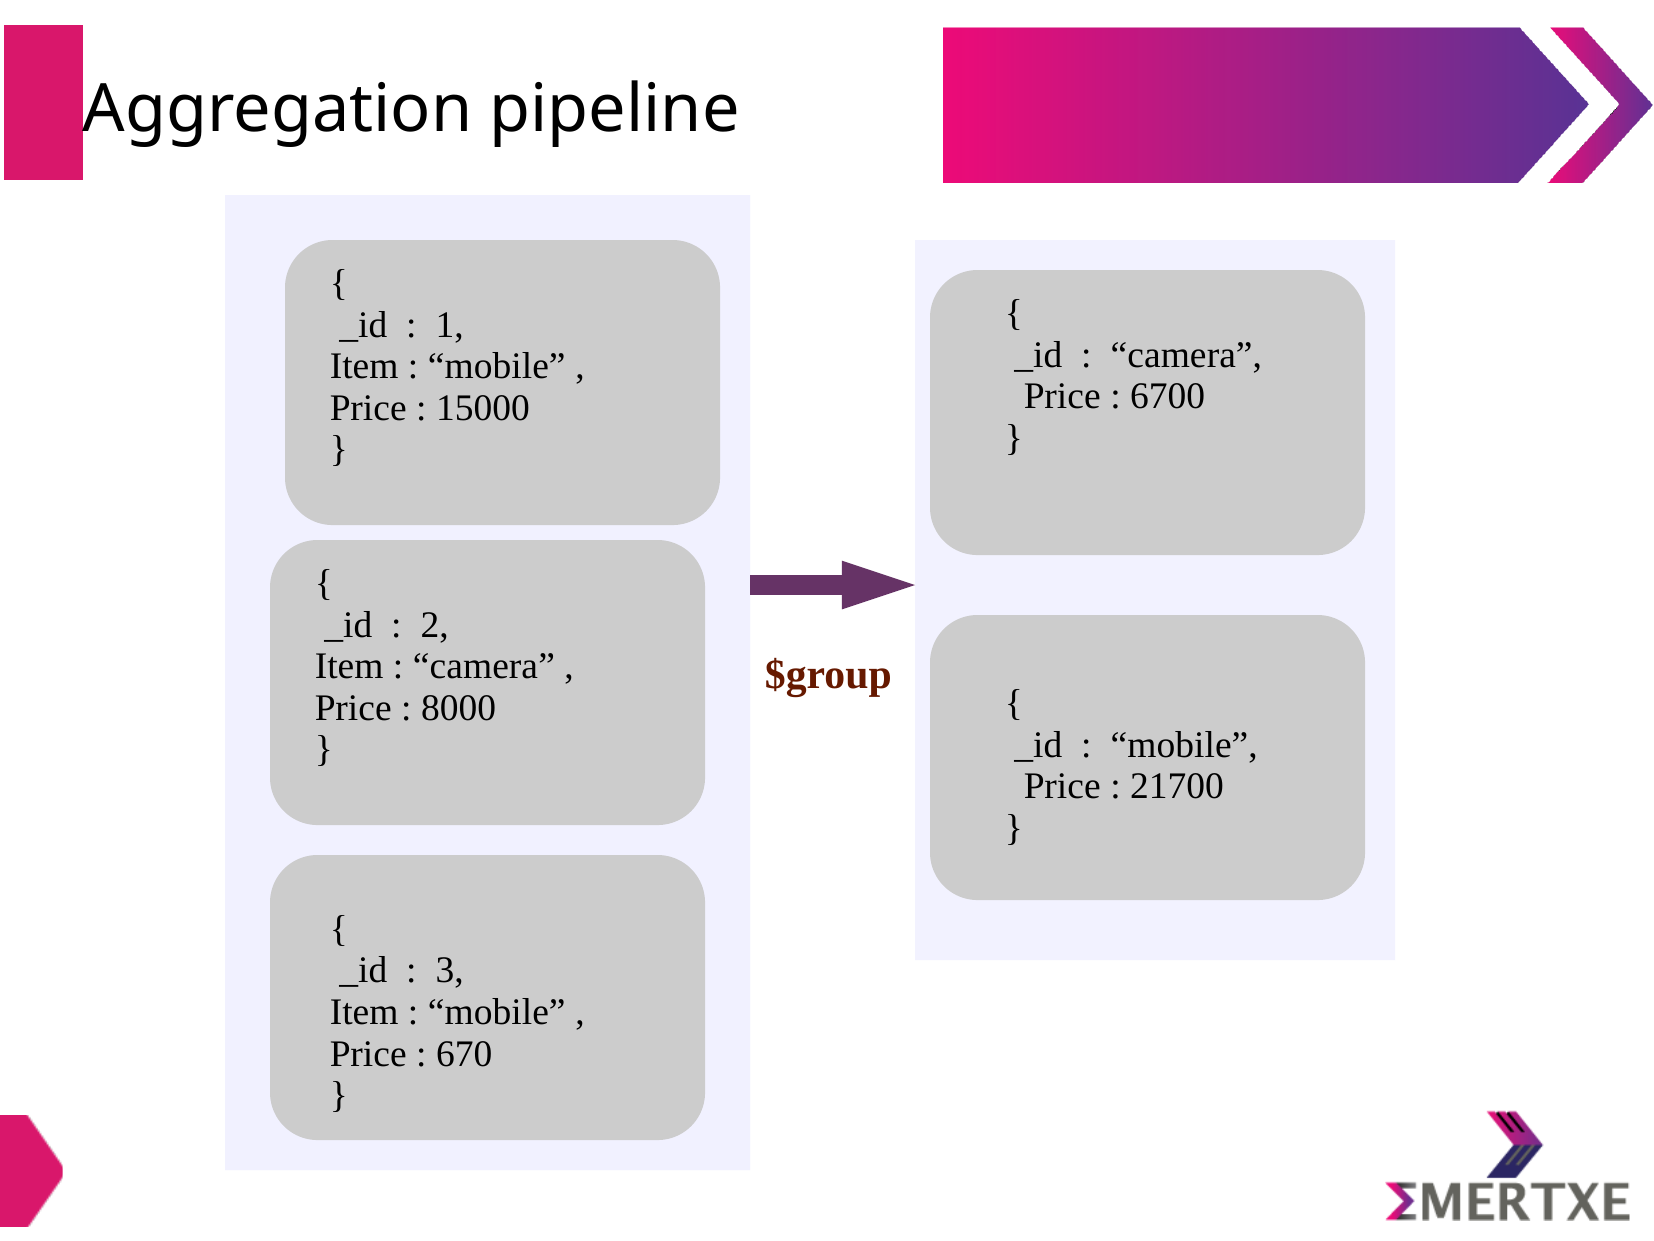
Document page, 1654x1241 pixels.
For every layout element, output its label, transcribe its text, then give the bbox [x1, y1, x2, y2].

text_box { _id : 2, Item : “camera” , Price : 8000 } [300, 555, 766, 821]
text_box { _id : 1, Item : “mobile” , Price : 15000 } [315, 255, 781, 521]
picture [1385, 1107, 1631, 1221]
title Aggregation pipeline [82, 2, 1571, 210]
text_box $group [750, 644, 916, 706]
text_box { _id : “mobile”, Price : 21700 } [990, 675, 1456, 899]
text_box { _id : 3, Item : “mobile” , Price : 670 } [315, 817, 781, 1167]
text_box { _id : “camera”, Price : 6700 } [990, 285, 1456, 509]
text_box [915, 240, 1396, 961]
picture [1571, 27, 1653, 183]
text_box [225, 195, 751, 1171]
